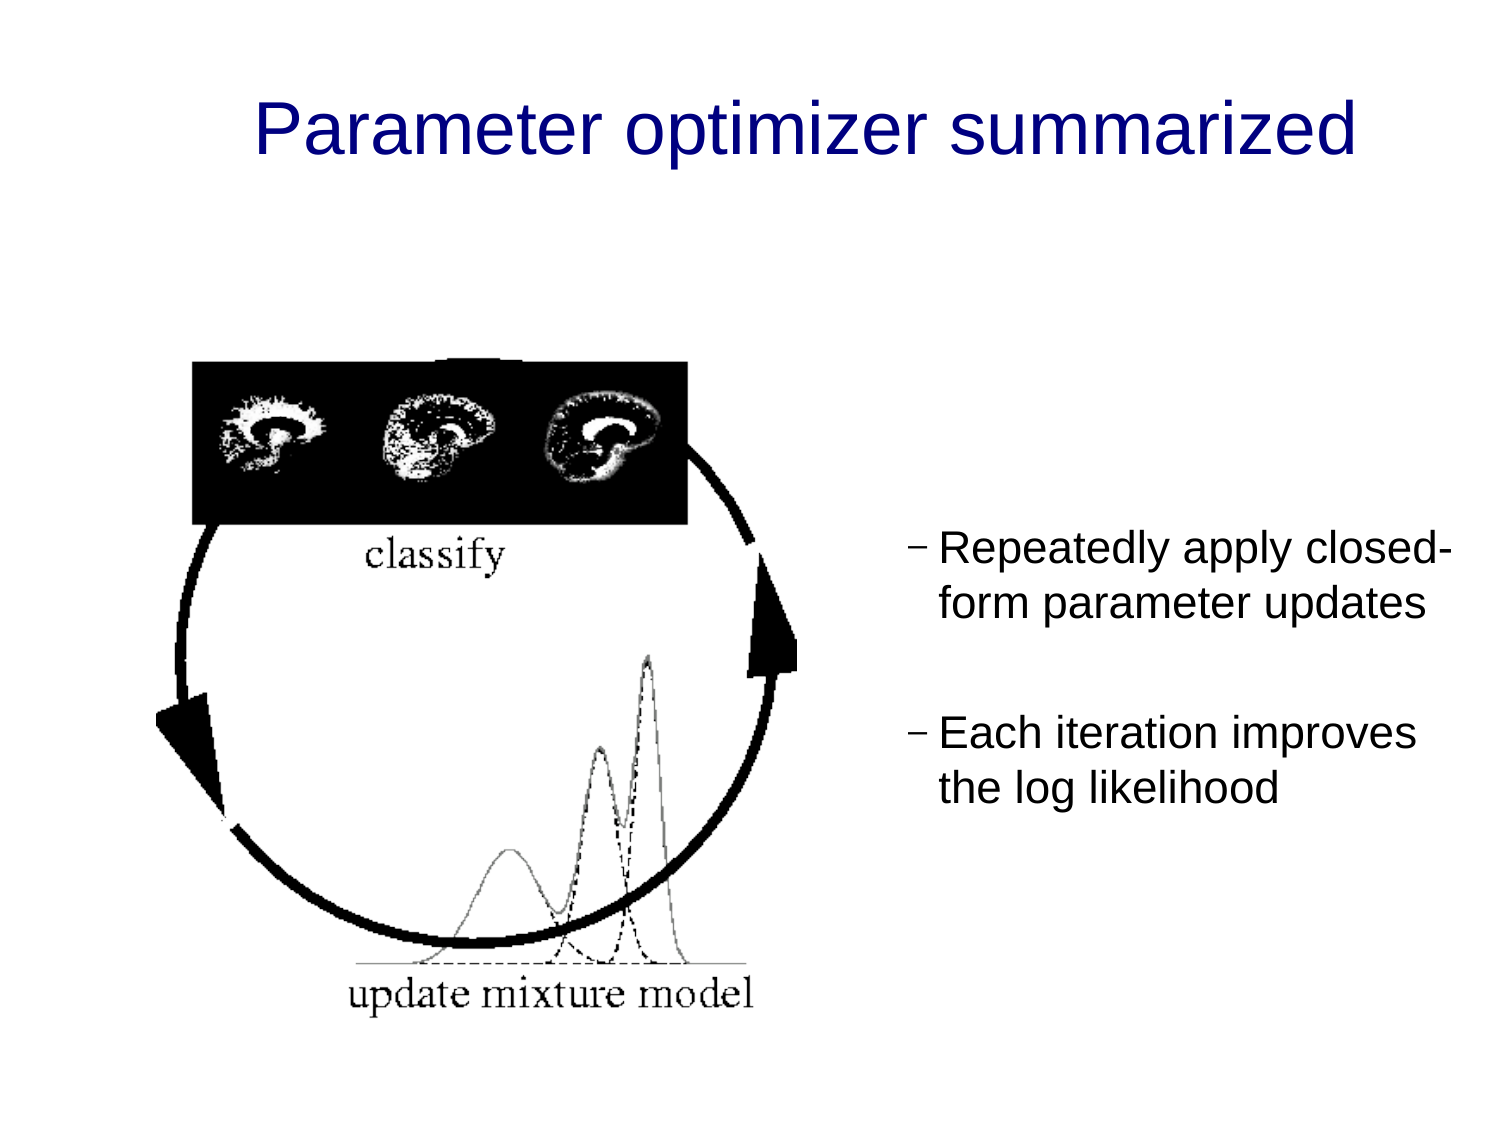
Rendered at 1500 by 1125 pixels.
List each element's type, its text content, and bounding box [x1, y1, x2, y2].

title Parameter optimizer summarized [149, 65, 1463, 179]
text_box Repeatedly apply closed-form parameter updates Each iteration improves the log likelihood [850, 512, 1476, 838]
picture [156, 341, 797, 1039]
